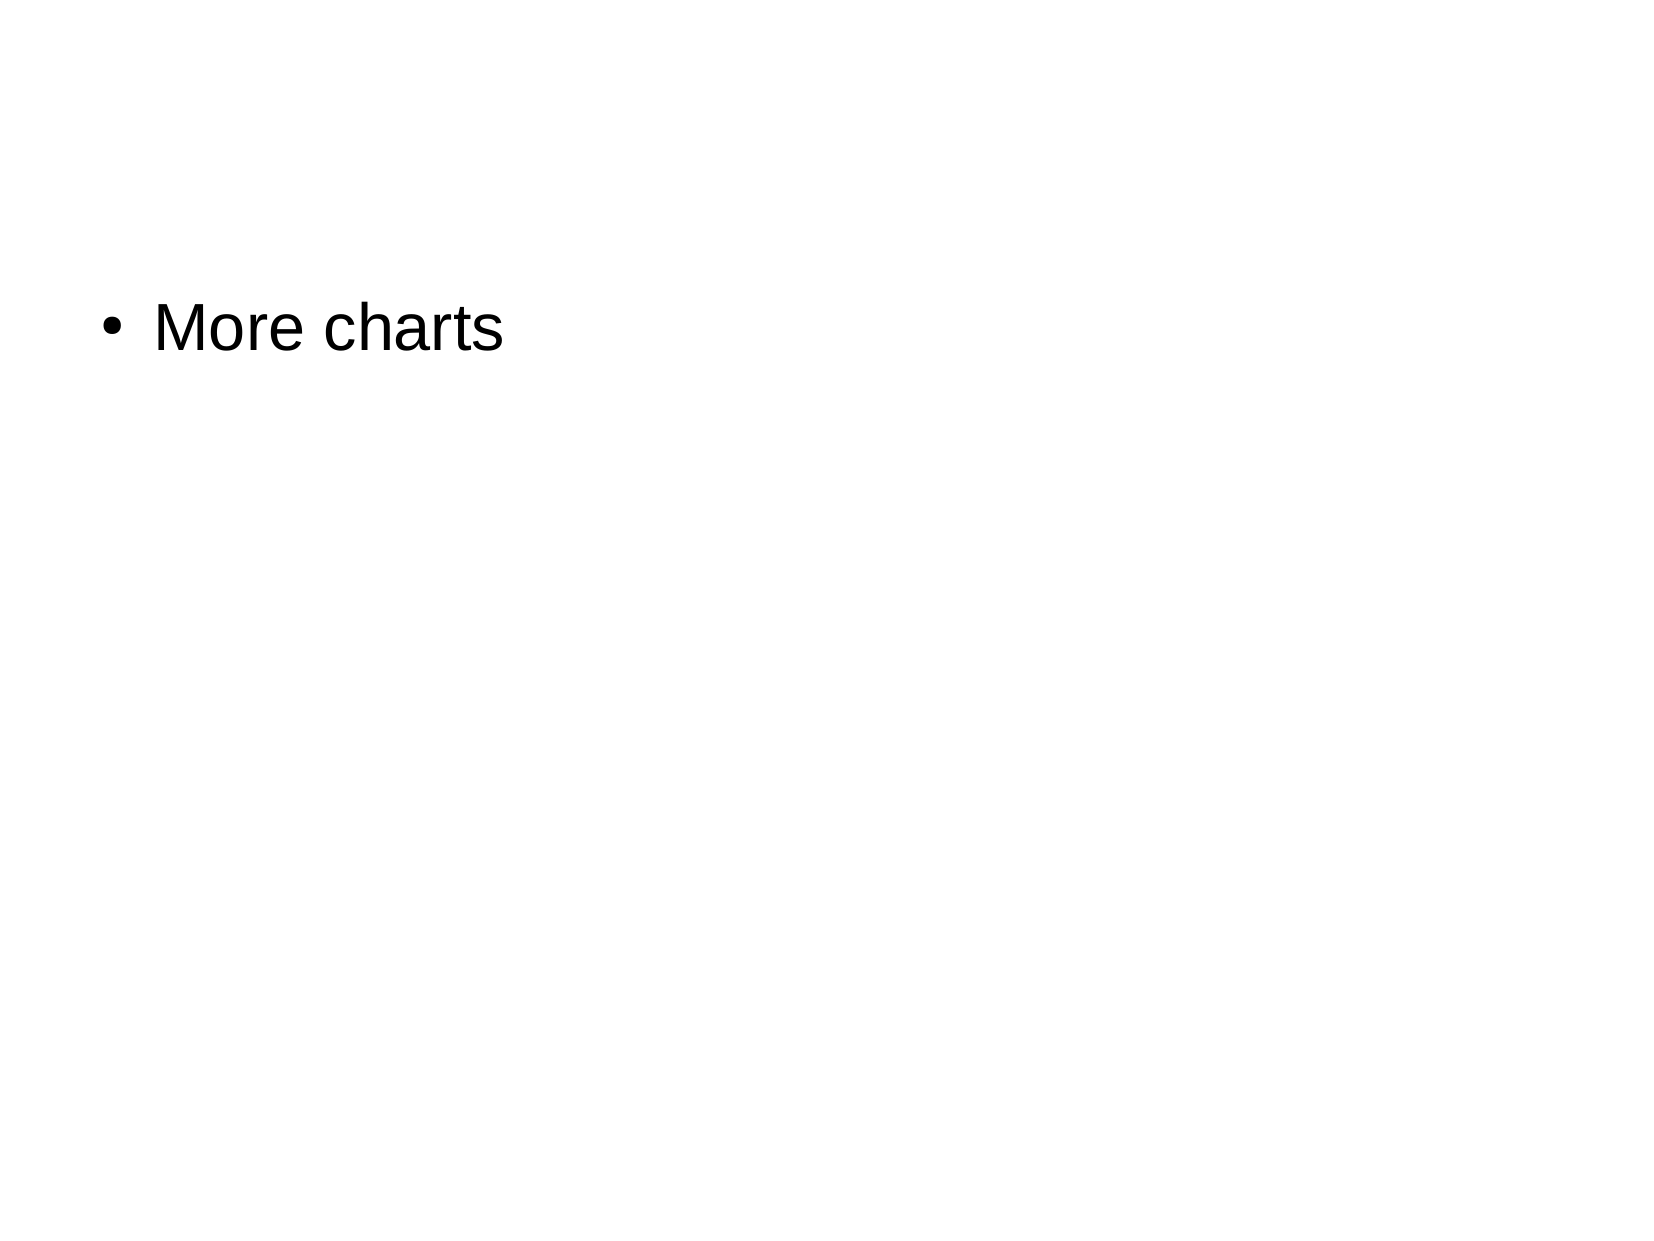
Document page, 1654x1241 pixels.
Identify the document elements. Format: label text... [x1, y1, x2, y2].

list More charts [82, 290, 1571, 1010]
